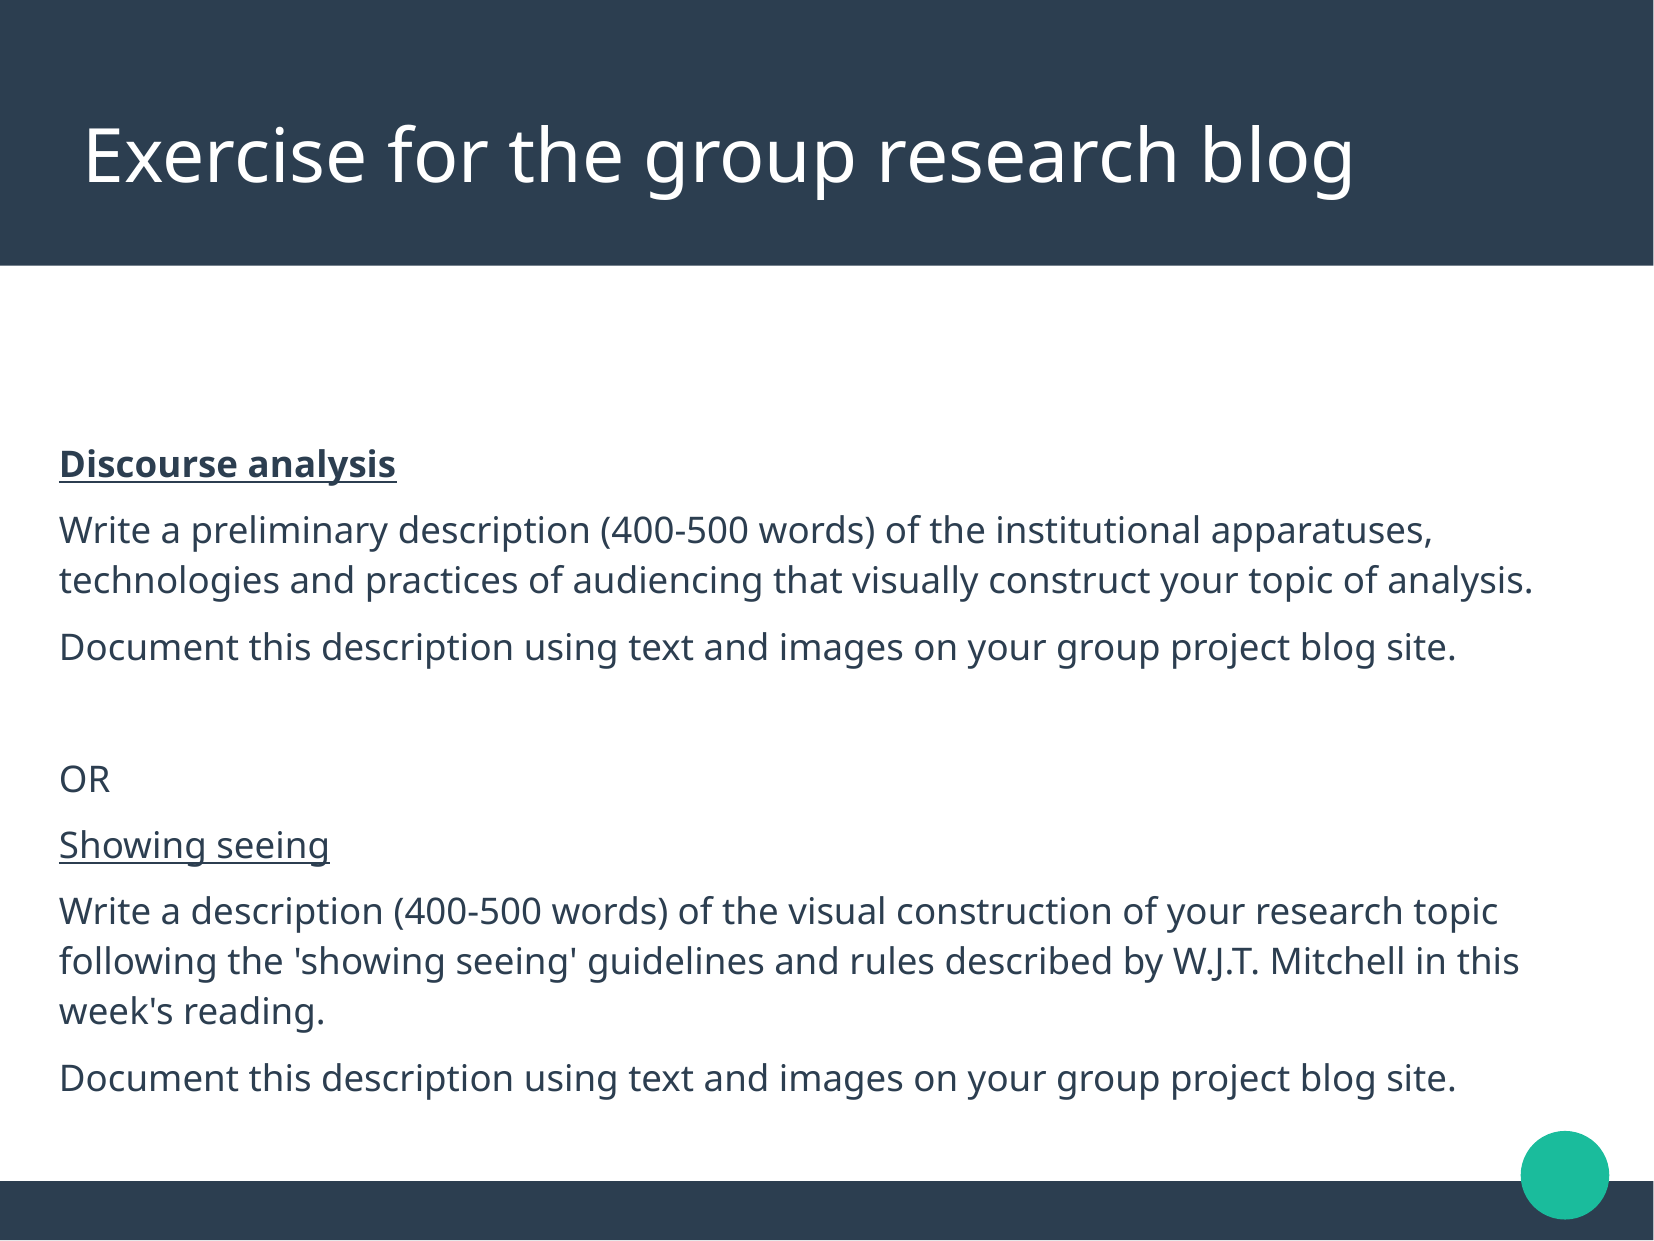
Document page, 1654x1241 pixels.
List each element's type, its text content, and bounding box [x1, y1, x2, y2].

title Exercise for the group research blog [82, 0, 1571, 359]
list Discourse analysis Write a preliminary description (400-500 words) of the institutional apparatuses, technologies and practices of audiencing that visually construct your topic of analysis. Document this description using text and images on your group project blog site. OR Showing seeing Write a description (400-500 words) of the visual construction of your research topic following the 'showing seeing' guidelines and rules described by W.J.T. Mitchell in this week's reading. Document this description using text and images on your group project blog site. [59, 438, 1548, 1158]
